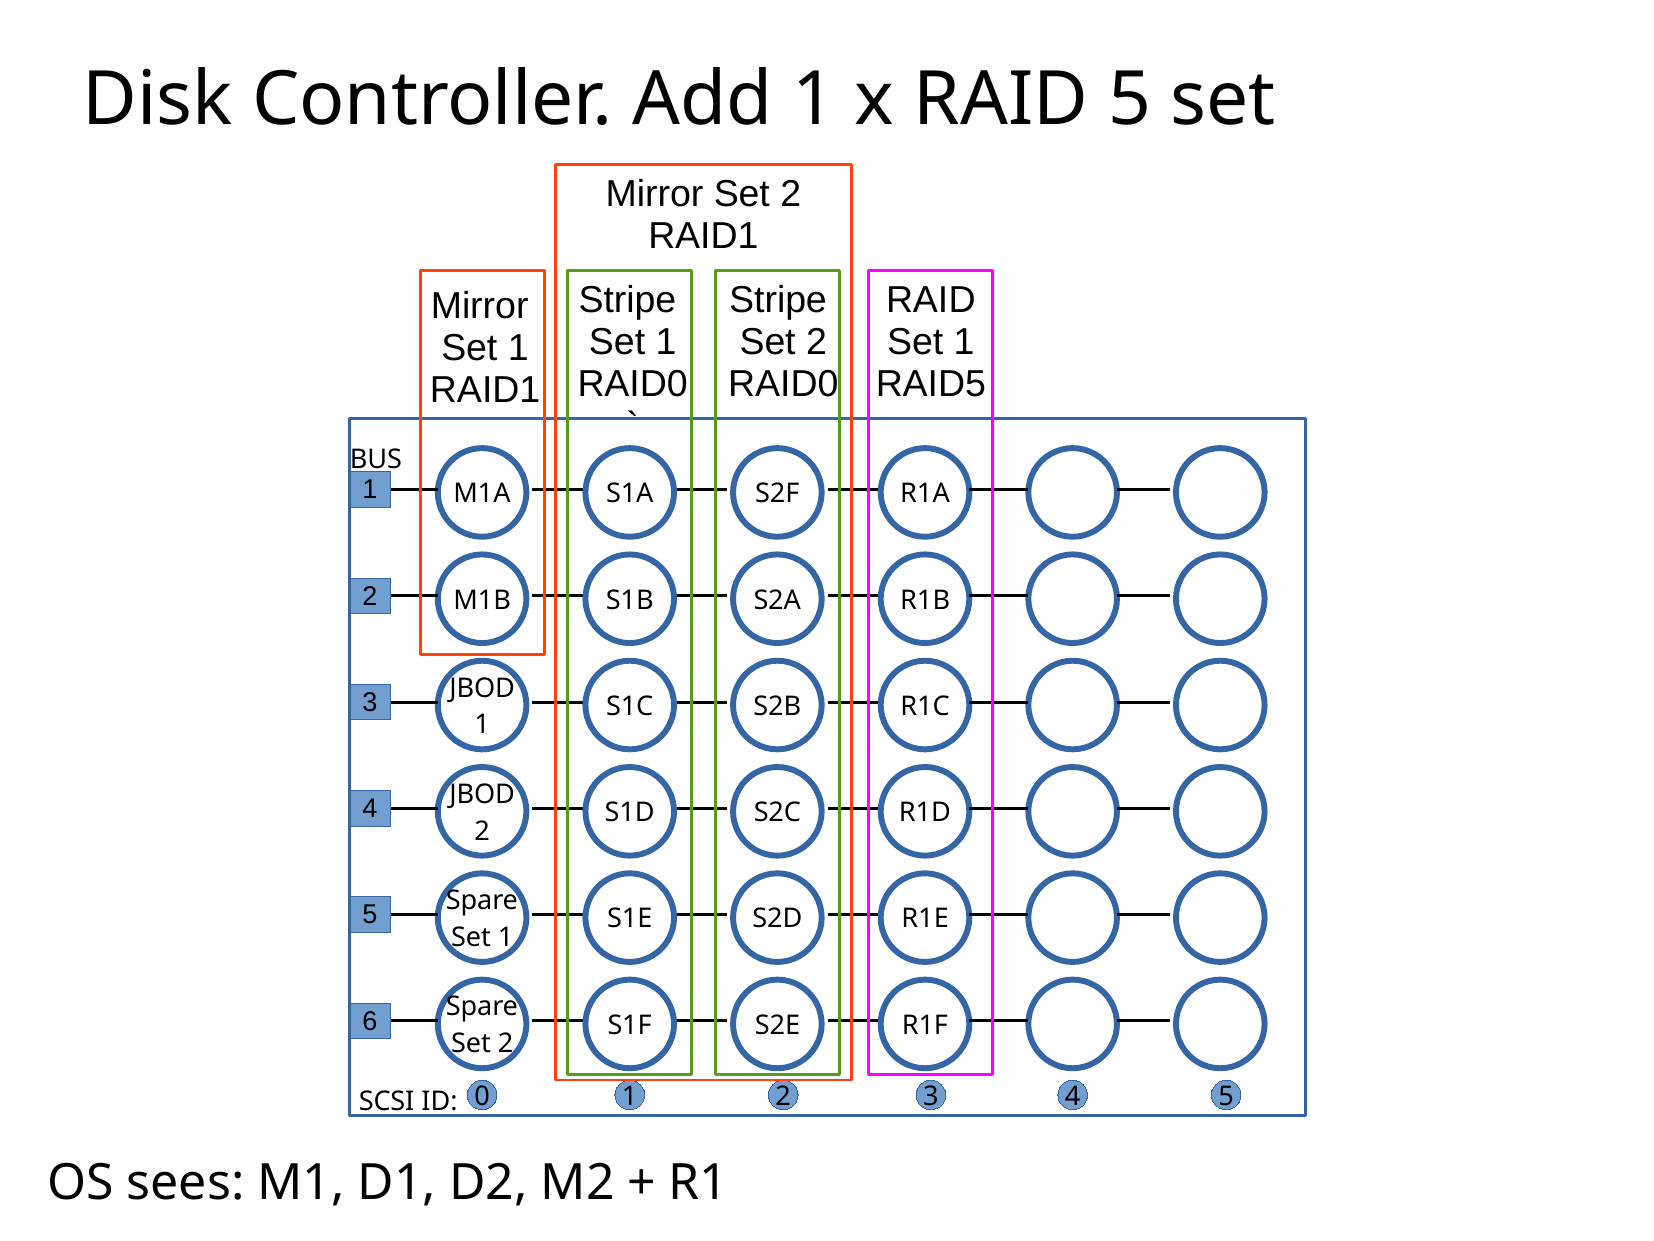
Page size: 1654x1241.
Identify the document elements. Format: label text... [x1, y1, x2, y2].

text_box 1 [614, 1081, 645, 1110]
text_box BUS [331, 432, 421, 478]
text_box S2D [733, 873, 822, 962]
text_box Mirror Set 2 RAID1 [555, 164, 852, 264]
text_box 4 [351, 790, 391, 827]
text_box 5 [1211, 1080, 1241, 1110]
text_box S1F [585, 979, 675, 1069]
text_box JBOD 1 [437, 660, 527, 750]
text_box M1A [437, 448, 527, 537]
text_box Spare Set 1 [437, 873, 527, 962]
text_box R1D [880, 767, 970, 856]
text_box Mirror Set 1 RAID1 [414, 276, 554, 418]
text_box Stripe Set 2 RAID0 [853, 270, 857, 419]
text_box 6 [351, 1003, 391, 1039]
text_box S2F [733, 448, 822, 537]
text_box S1A [585, 454, 675, 537]
text_box R1E [880, 873, 970, 962]
text_box S2E [733, 979, 822, 1069]
text_box Stripe Set 2 RAID0 [841, 270, 850, 419]
text_box S2A [733, 554, 822, 644]
text_box S2C [733, 767, 822, 856]
text_box 5 [351, 896, 391, 933]
text_box S1D [585, 767, 675, 856]
text_box Stripe Set 2 RAID0 [709, 270, 714, 419]
text_box 2 [351, 578, 391, 614]
text_box M1B [437, 554, 527, 644]
text_box 3 [916, 1080, 946, 1110]
text_box 2 [768, 1081, 799, 1110]
title OS sees: M1, D1, D2, M2 + R1 [47, 1133, 1619, 1227]
text_box R1F [880, 979, 970, 1069]
text_box RAID Set 1 RAID5 [857, 270, 1005, 419]
text_box SCSI ID: [337, 1074, 480, 1119]
text_box S2B [733, 660, 822, 750]
text_box Stripe Set 2 RAID0 [717, 272, 838, 419]
text_box Stripe Set 1 RAID0` [561, 270, 704, 454]
text_box JBOD 2 [437, 767, 527, 856]
text_box R1B [880, 554, 970, 644]
text_box S1C [585, 660, 675, 750]
text_box 3 [351, 684, 391, 720]
text_box 0 [480, 1080, 497, 1110]
text_box R1C [880, 660, 970, 750]
text_box 0 [480, 1087, 486, 1103]
text_box 4 [1057, 1080, 1088, 1110]
text_box S1B [585, 554, 675, 644]
title Disk Controller. Add 1 x RAID 5 set [82, 49, 1571, 142]
text_box 1 [351, 478, 391, 508]
text_box Spare Set 2 [437, 979, 527, 1069]
text_box S1E [585, 873, 675, 962]
text_box R1A [880, 448, 970, 537]
